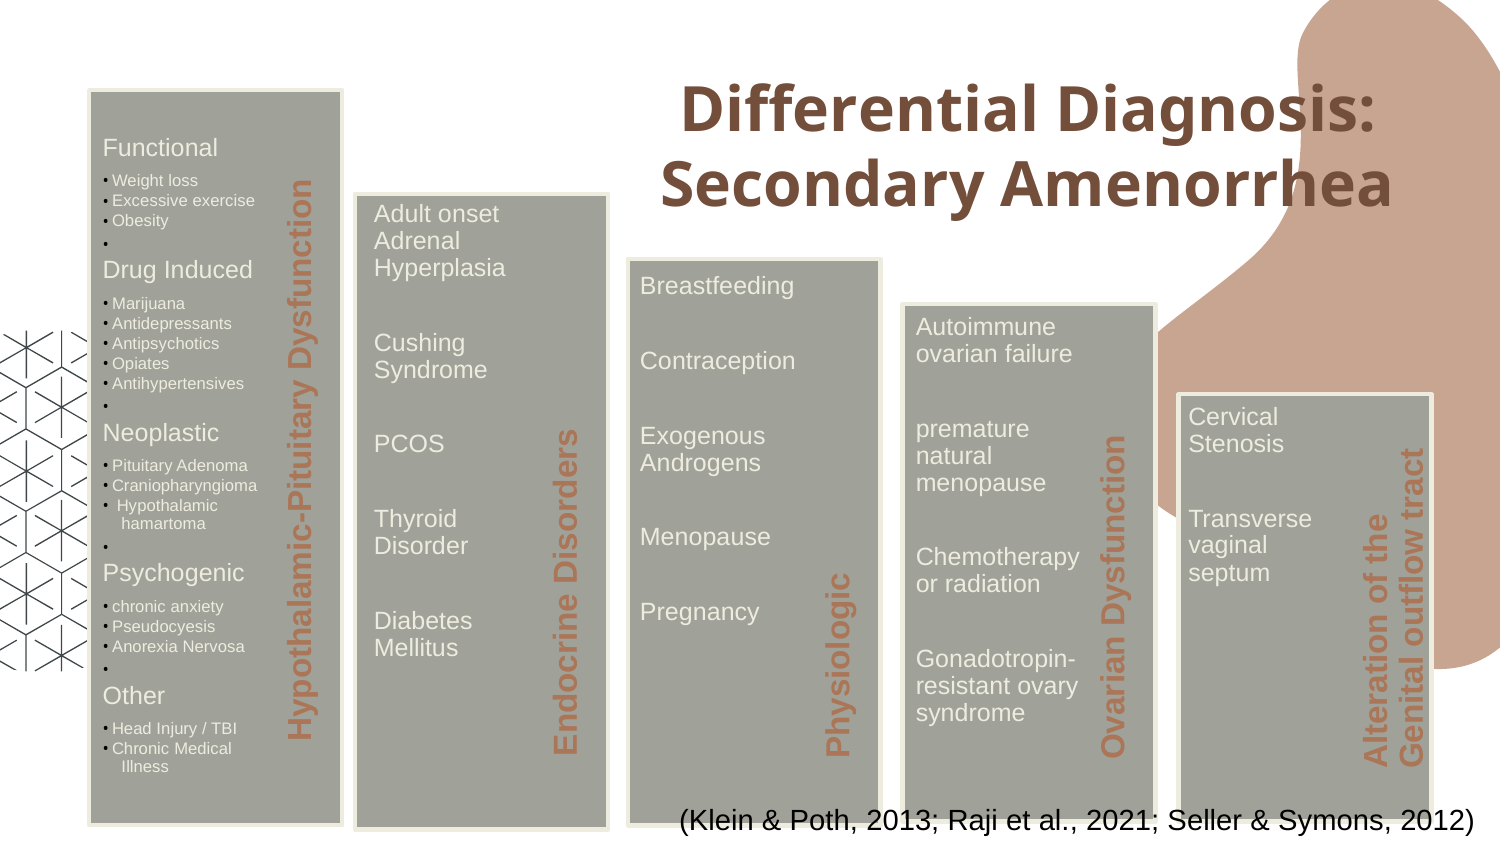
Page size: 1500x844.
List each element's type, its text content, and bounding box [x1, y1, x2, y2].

title Differential Diagnosis: Secondary Amenorrhea [603, 53, 1469, 229]
text_box Breastfeeding Contraception Exogenous Androgens Menopause Pregnancy [632, 266, 824, 840]
text_box Hypothalamic-Pituitary Dysfunction [89, 90, 343, 826]
text_box Cervical Stenosis Transverse vaginal septum [1180, 396, 1361, 751]
text_box Adult onset Adrenal Hyperplasia Cushing Syndrome PCOS Thyroid Disorder Diabetes Mellitus [366, 193, 547, 820]
text_box Ovarian Dysfunction [902, 304, 1156, 793]
text_box Endocrine Disorders [355, 193, 608, 830]
text_box Functional Weight loss Excessive exercise Obesity Drug Induced Marijuana Antidepressants Antipsychotics Opiates Antihypertensives Neoplastic Pituitary Adenoma Craniopharyngioma Hypothalamic hamartoma Psychogenic chronic anxiety Pseudocyesis Anorexia Nervosa Other Head Injury / TBI Chronic Medical Illness [95, 127, 275, 844]
text_box Autoimmune ovarian failure premature natural menopause Chemotherapy or radiation Gonadotropin-resistant ovary syndrome [908, 306, 1095, 751]
text_box Physiologic [627, 259, 881, 826]
text_box Alteration of the Genital outflow tract [1178, 394, 1432, 793]
text_box (Klein & Poth, 2013; Raji et al., 2021; Seller & Symons, 2012) [664, 793, 1500, 844]
